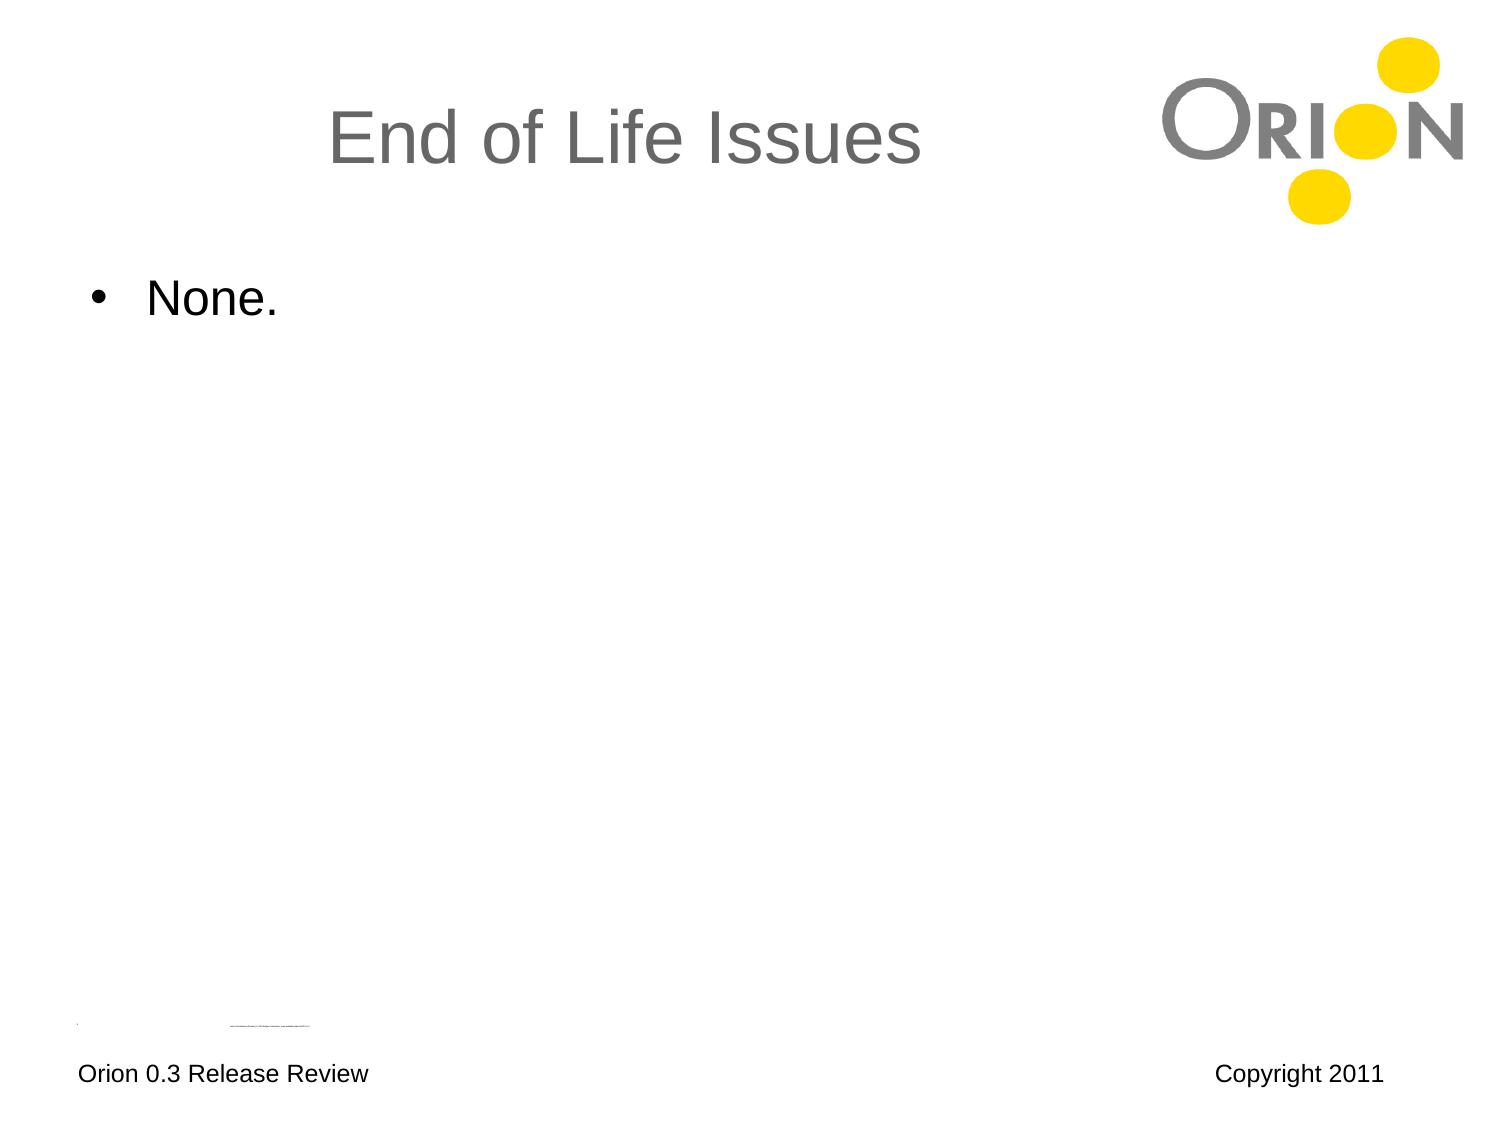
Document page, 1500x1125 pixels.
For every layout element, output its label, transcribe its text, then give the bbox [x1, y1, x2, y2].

list None. [75, 262, 1426, 1006]
title End of Life Issues [74, 45, 1176, 233]
picture [1162, 37, 1463, 225]
